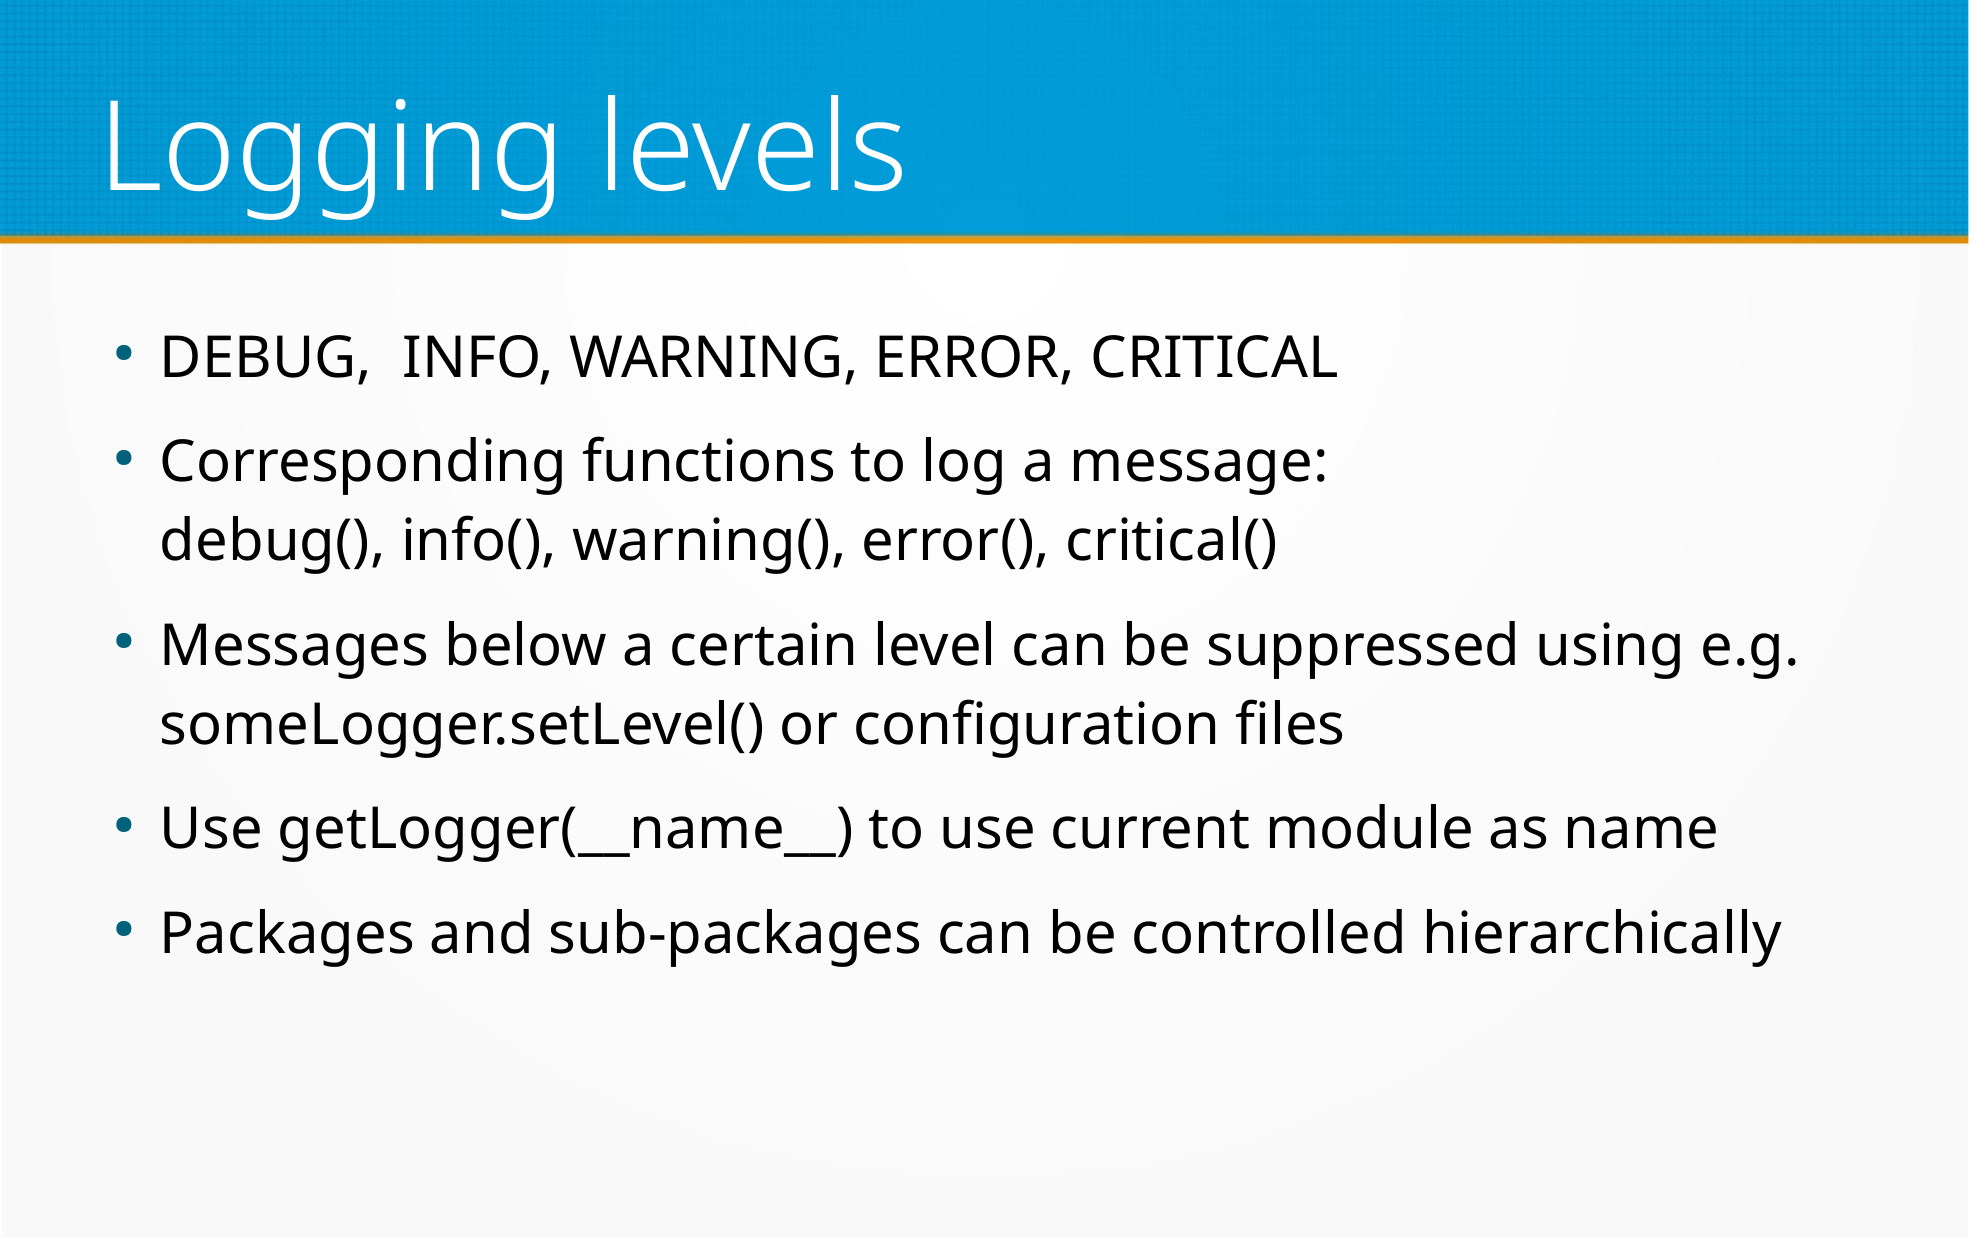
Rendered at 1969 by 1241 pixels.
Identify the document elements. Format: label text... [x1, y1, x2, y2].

picture [0, 233, 1969, 1241]
list DEBUG, INFO, WARNING, ERROR, CRITICAL Corresponding functions to log a message: debug(), info(), warning(), error(), critical() Messages below a certain level can be suppressed using e.g. someLogger.setLevel() or configuration files Use getLogger(__name__) to use current module as name Packages and sub-packages can be controlled hierarchically [98, 315, 1861, 1081]
title Logging levels [98, 19, 1870, 227]
